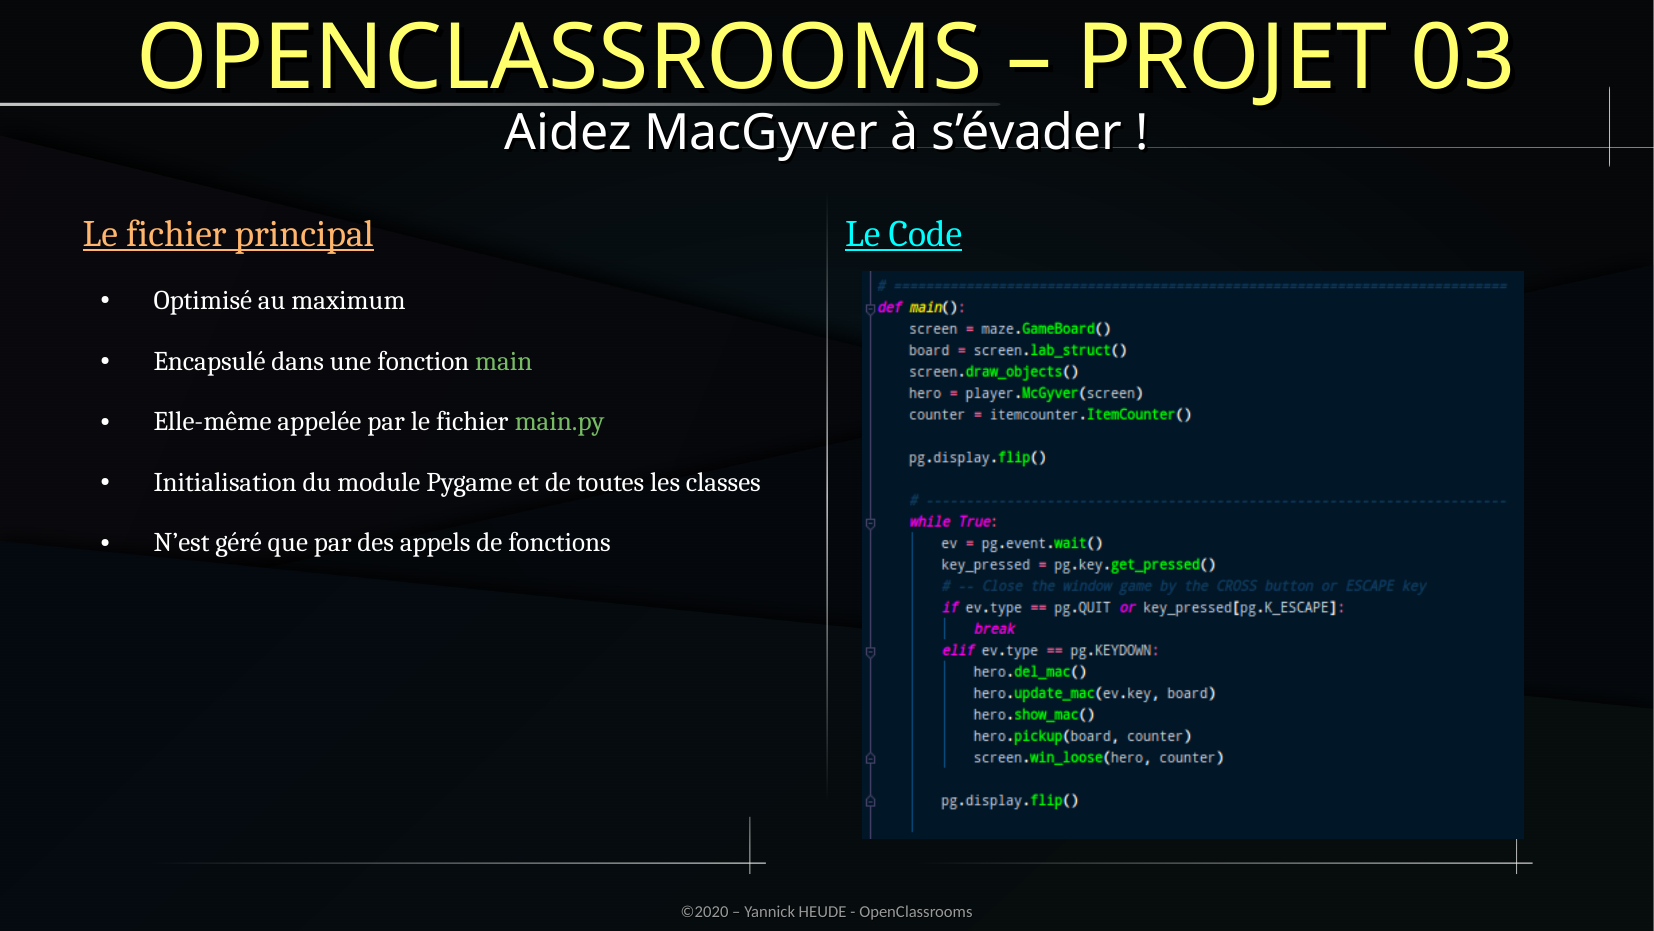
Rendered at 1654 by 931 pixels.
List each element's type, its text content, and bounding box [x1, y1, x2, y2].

title ©2020 – Yannick HEUDE - OpenClassrooms [0, 897, 1654, 931]
title Aidez MacGyver à s’évader ! [11, 96, 1642, 165]
list Le fichier principal Optimisé au maximum Encapsulé dans une fonction main Elle-même appelée par le fichier main.py Initialisation du module Pygame et de toutes les classes N’est géré que par des appels de fonctions [82, 212, 809, 851]
picture [0, 0, 1654, 897]
list Le Code [845, 212, 1572, 863]
title OPENCLASSROOMS – PROJET 03 [11, 0, 1642, 96]
